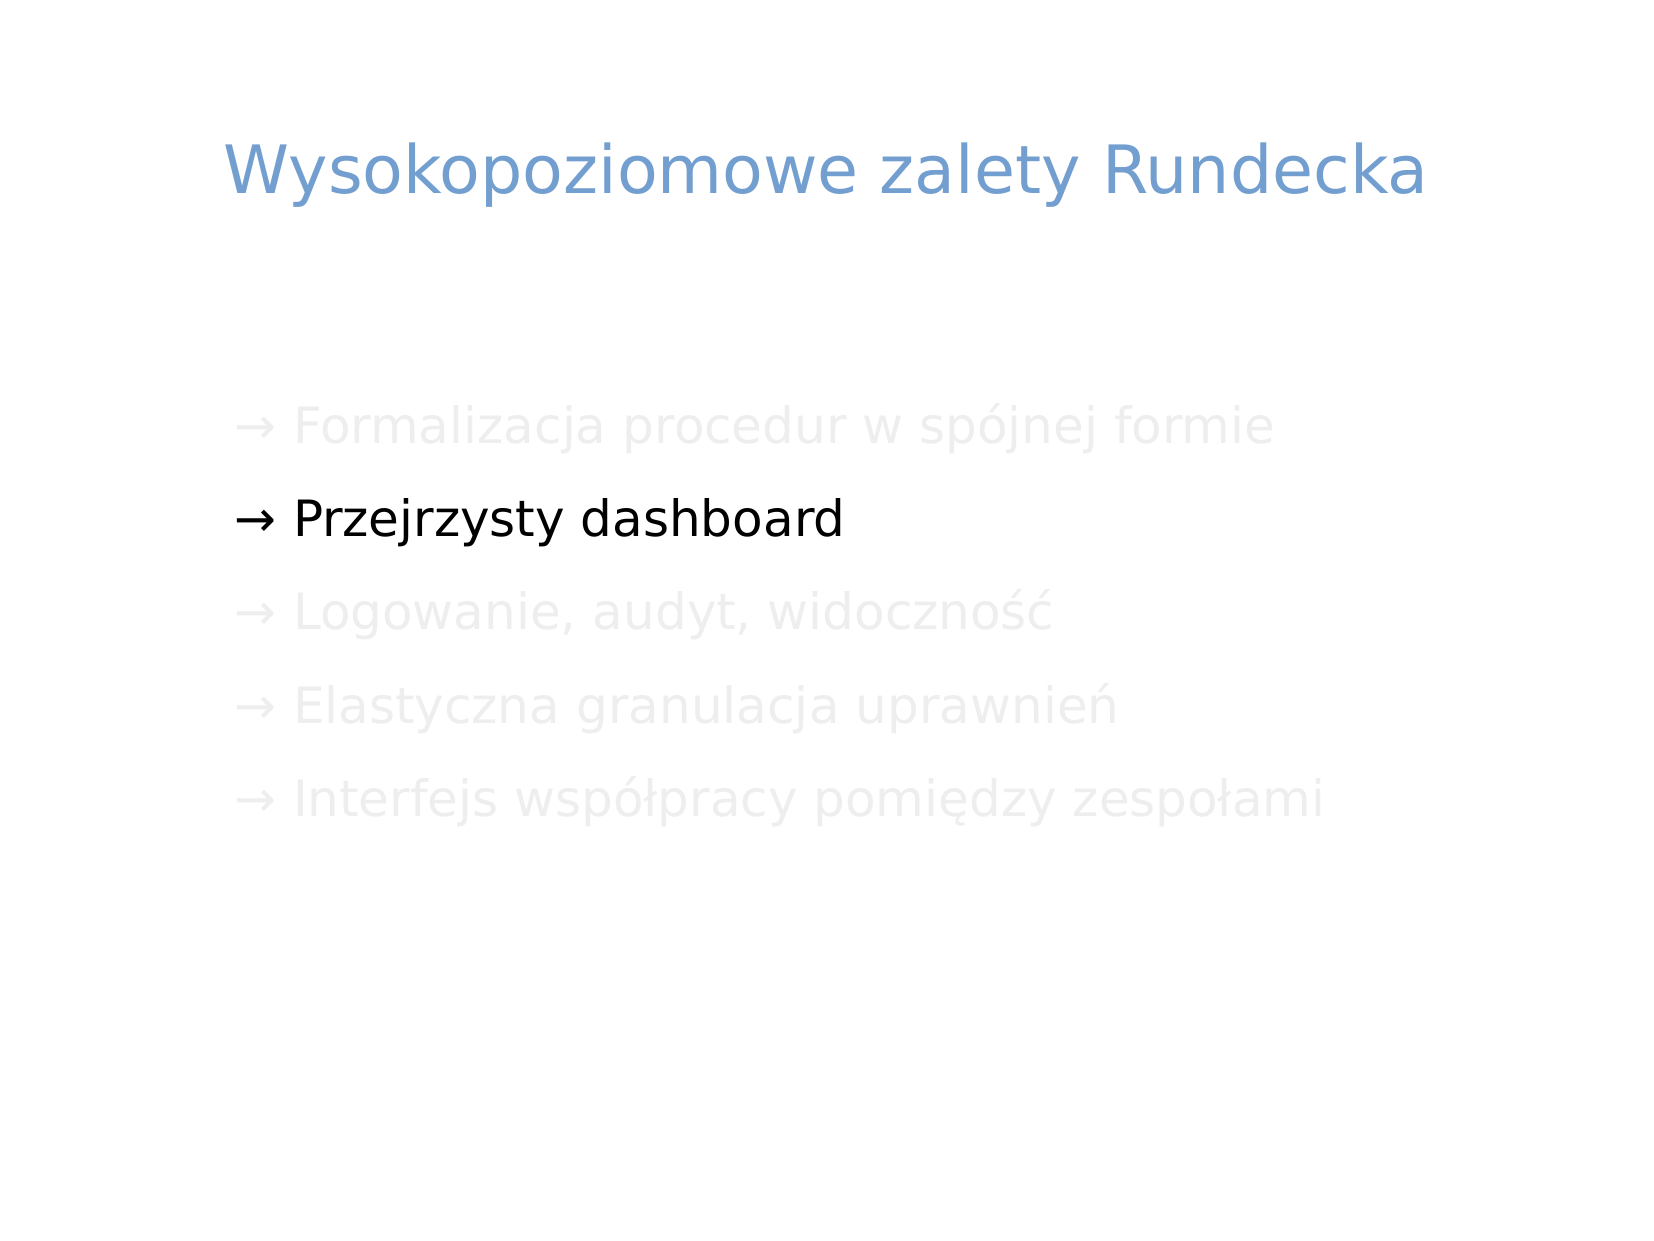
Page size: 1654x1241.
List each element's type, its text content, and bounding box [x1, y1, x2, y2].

text_box → Formalizacja procedur w spójnej formie → Przejrzysty dashboard → Logowanie, audyt, widoczność → Elastyczna granulacja uprawnień → Interfejs współpracy pomiędzy zespołami [220, 360, 1342, 901]
text_box Wysokopoziomowe zalety Rundecka [209, 123, 1445, 217]
